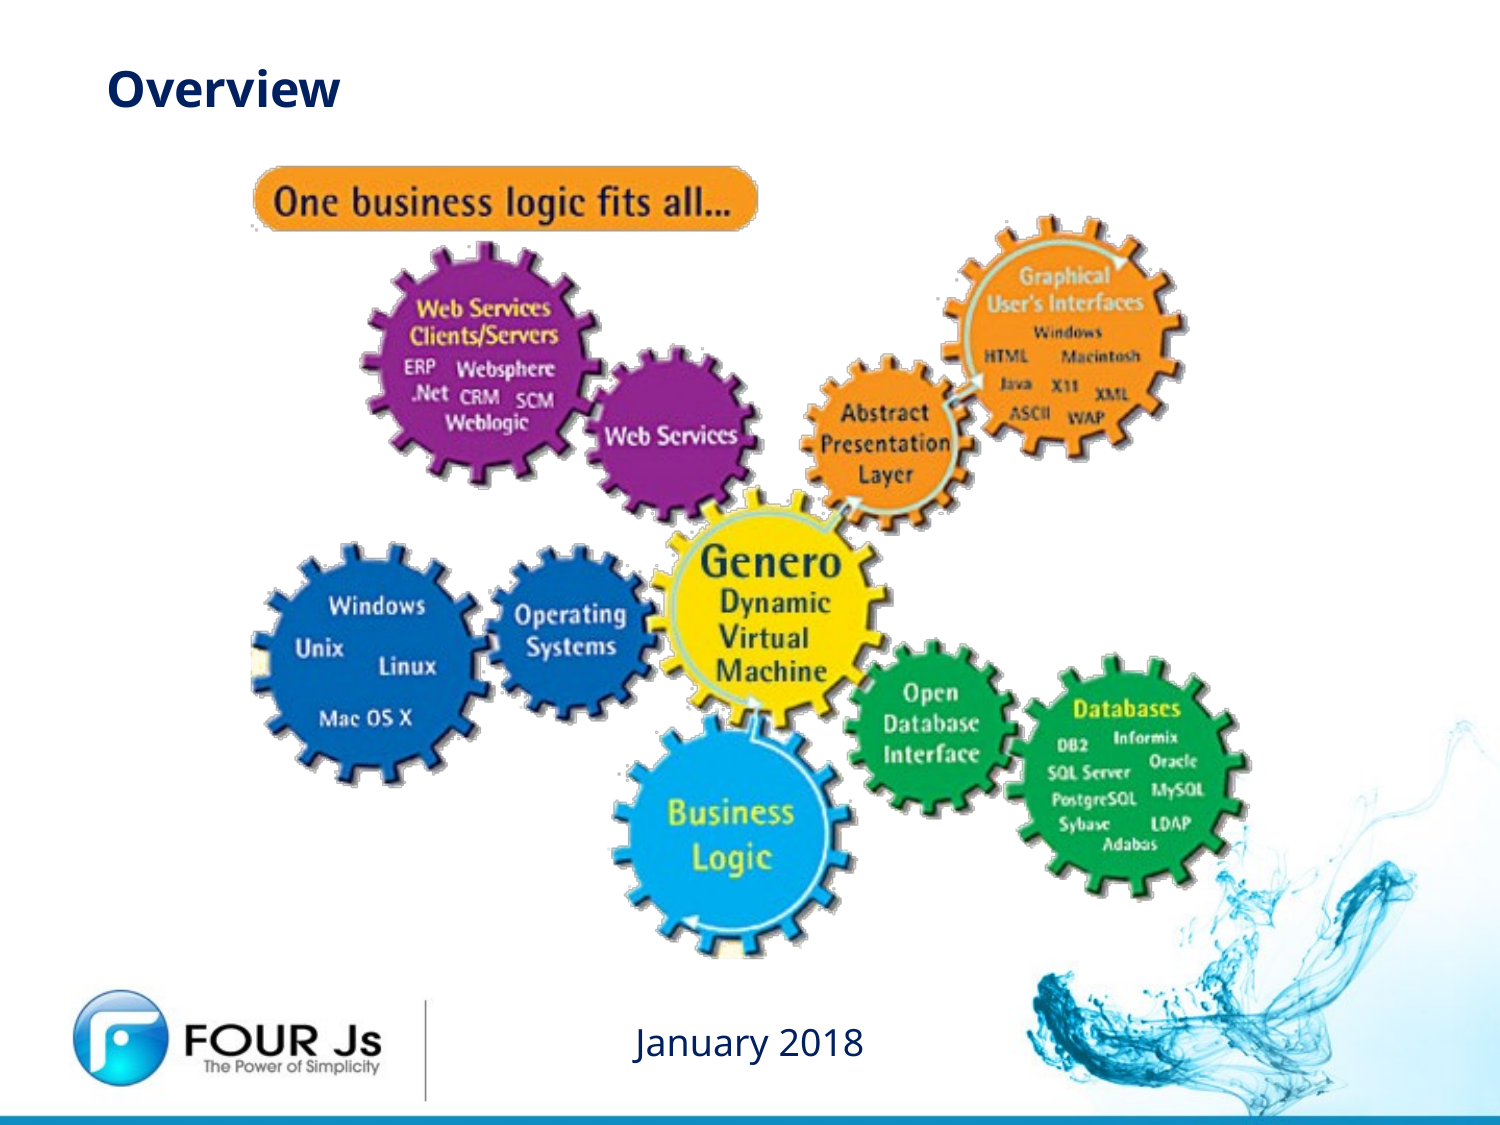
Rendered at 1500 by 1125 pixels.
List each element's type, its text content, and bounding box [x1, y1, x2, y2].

title Overview [106, 35, 1388, 142]
list January 2018 [519, 1011, 981, 1095]
picture [0, 0, 1500, 1122]
